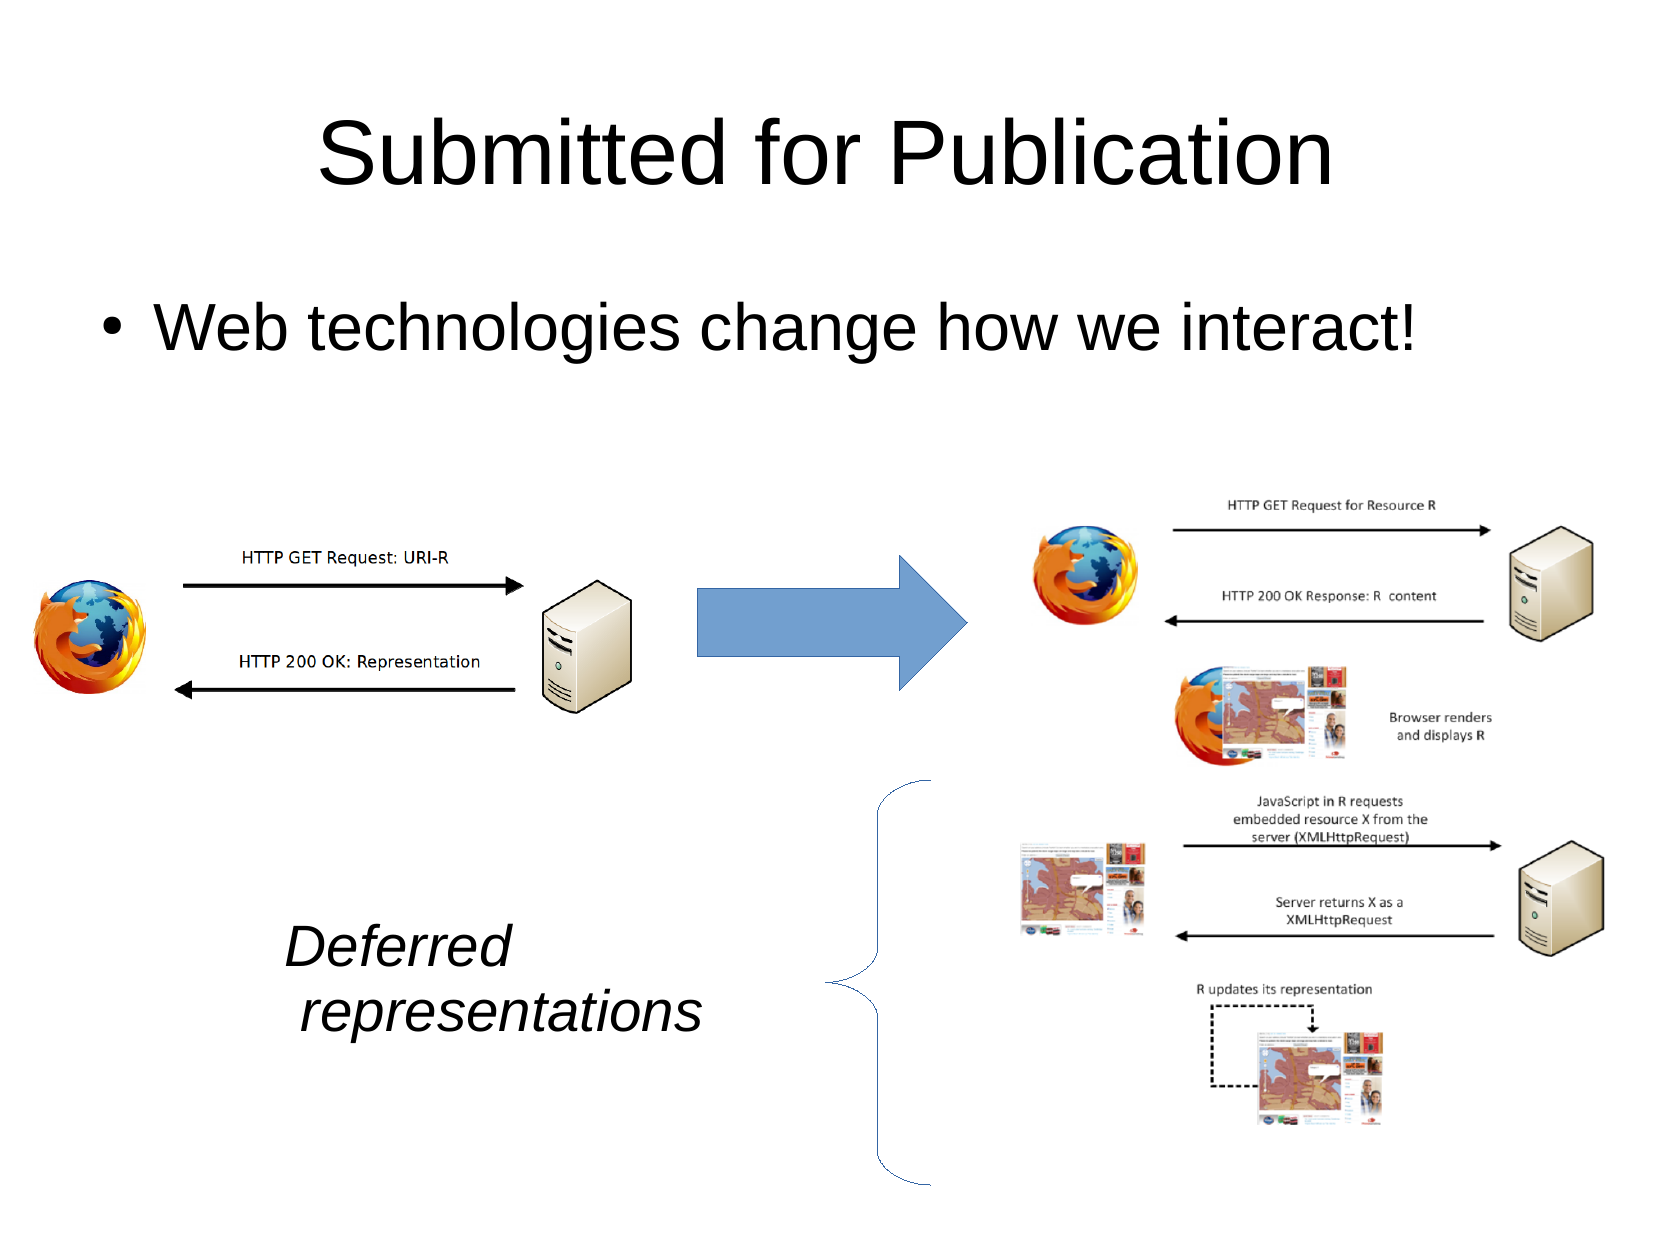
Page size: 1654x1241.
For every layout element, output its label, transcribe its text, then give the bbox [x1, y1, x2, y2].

picture [30, 521, 653, 721]
picture [990, 404, 1634, 1216]
list Web technologies change how we interact! [82, 290, 1538, 1010]
title Submitted for Publication [82, 49, 1571, 257]
text_box Deferred representations [270, 906, 719, 1111]
text_box [697, 555, 968, 691]
